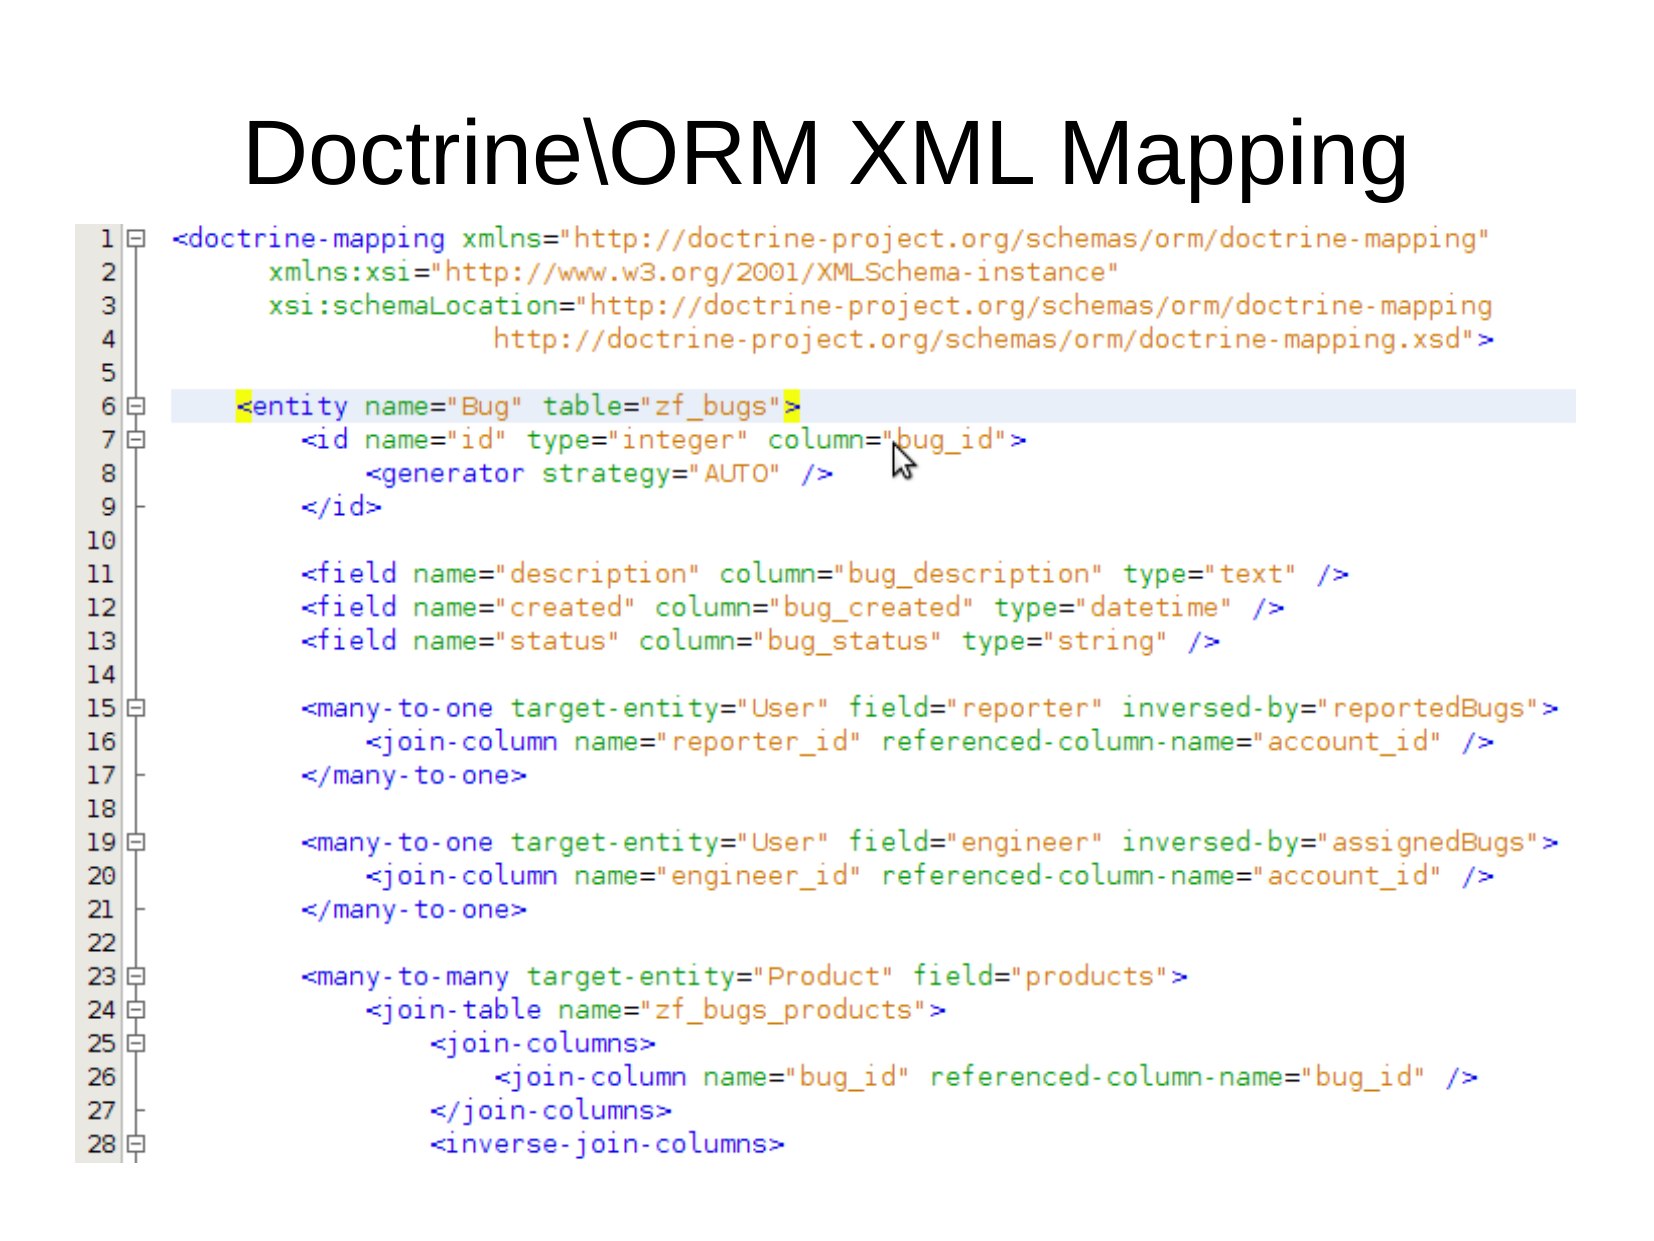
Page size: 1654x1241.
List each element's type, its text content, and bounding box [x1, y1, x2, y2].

title Doctrine\ORM XML Mapping [82, 56, 1571, 224]
picture [75, 224, 1576, 1163]
